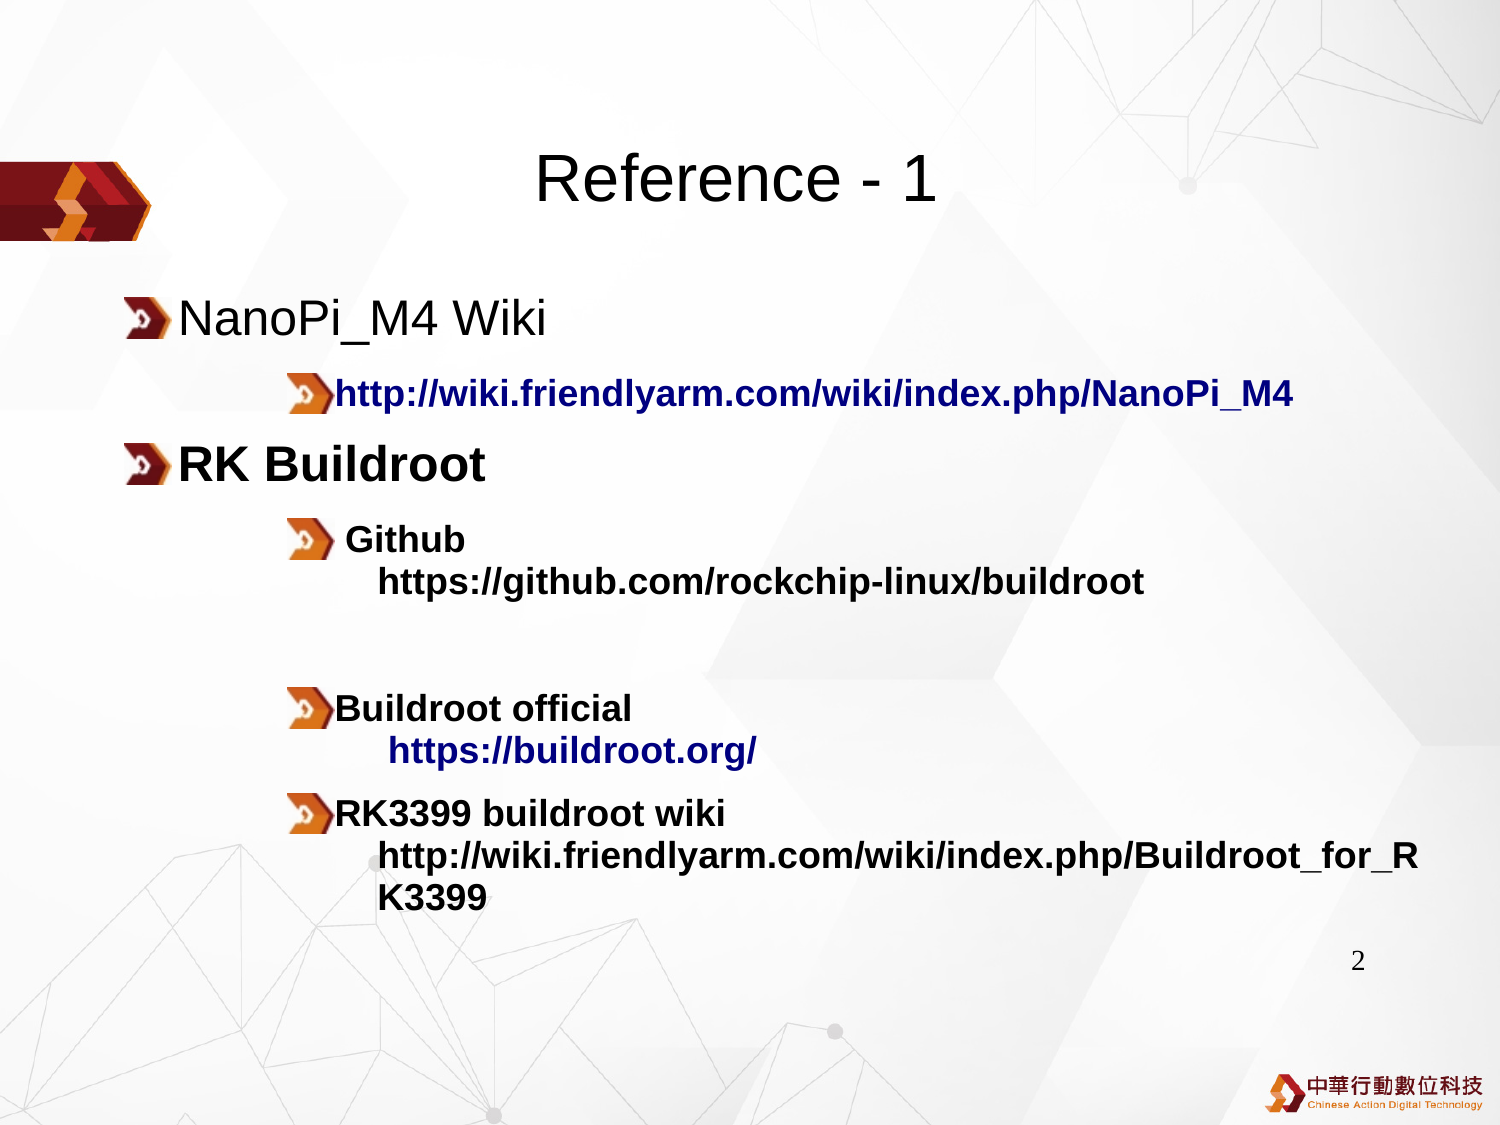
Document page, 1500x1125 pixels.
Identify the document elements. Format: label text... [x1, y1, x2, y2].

list NanoPi_M4 Wiki http://wiki.friendlyarm.com/wiki/index.php/NanoPi_M4 RK Buildroot Github https://github.com/rockchip-linux/buildroot Buildroot official https://buildroot.org/ RK3399 buildroot wiki http://wiki.friendlyarm.com/wiki/index.php/Buildroot_for_RK3399 [107, 290, 1425, 943]
picture [0, 0, 1500, 1125]
title Reference - 1 [107, 101, 1367, 255]
